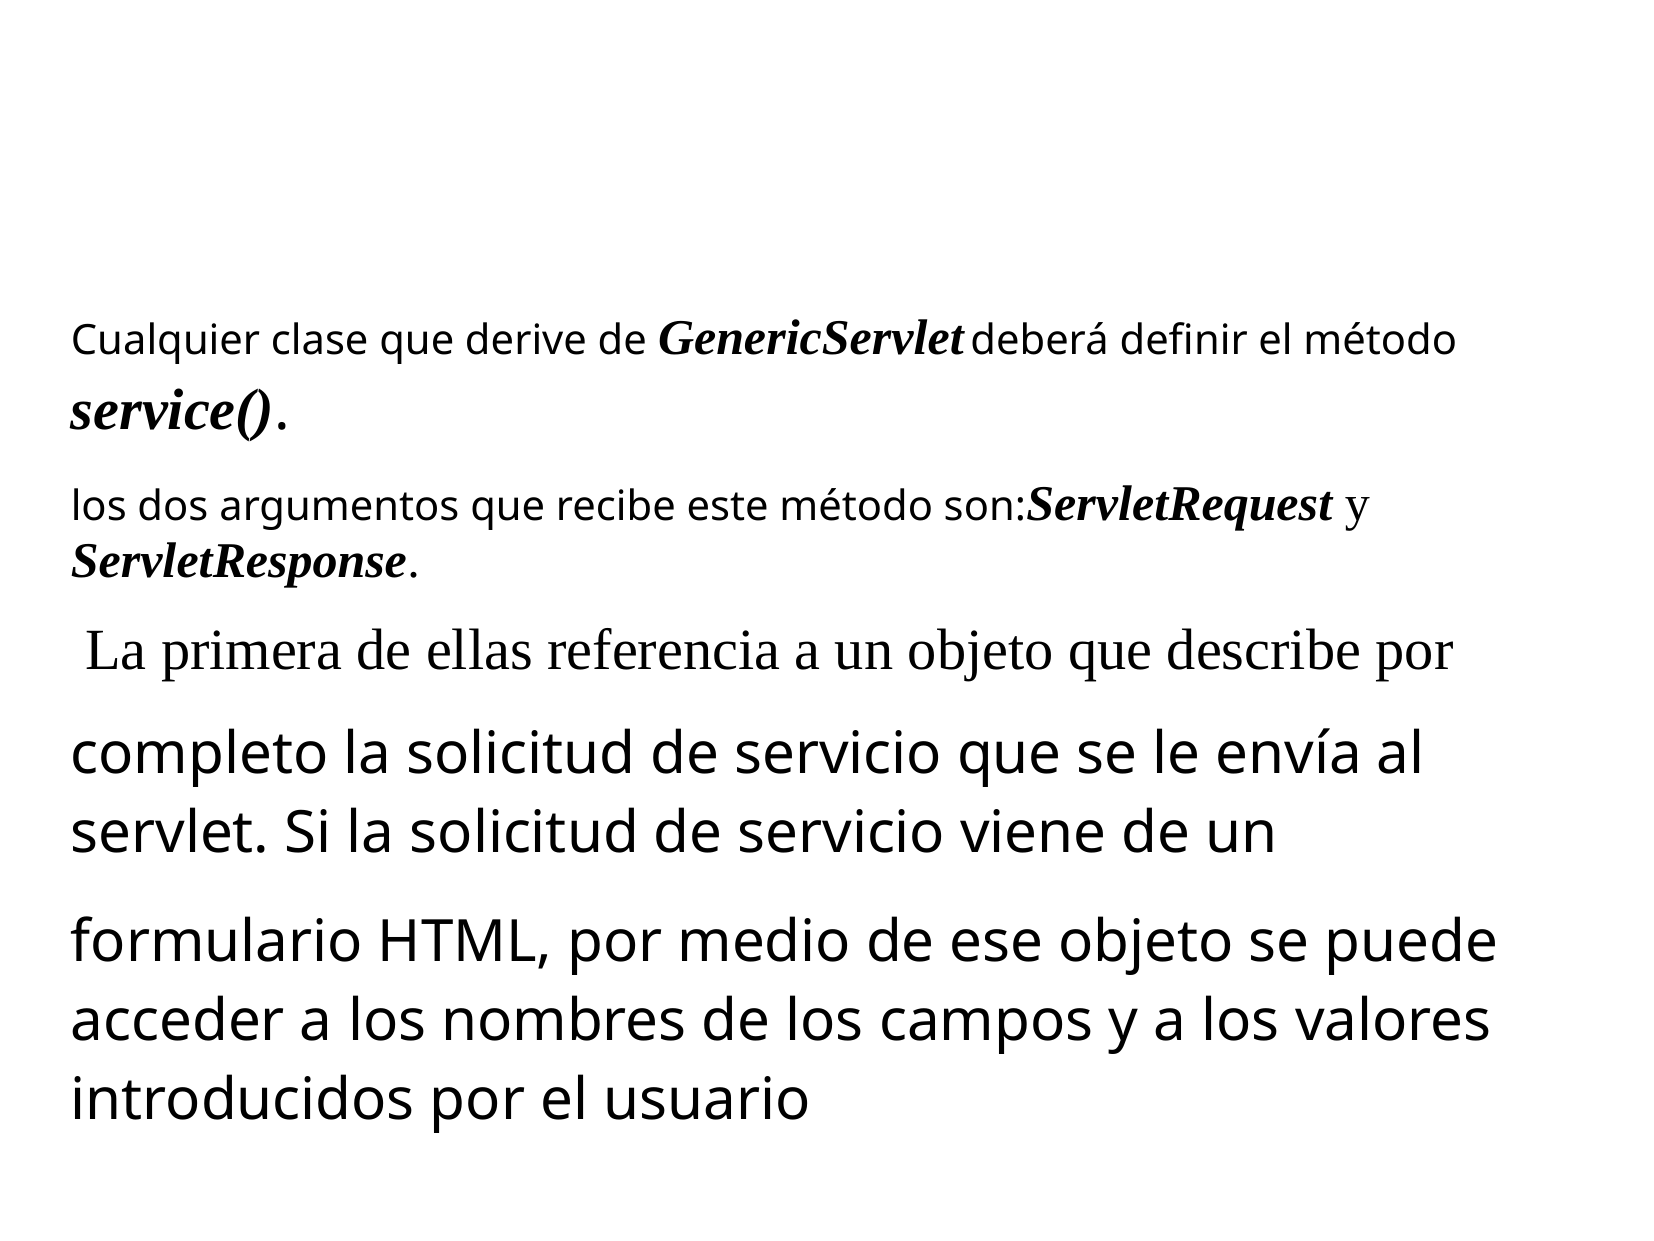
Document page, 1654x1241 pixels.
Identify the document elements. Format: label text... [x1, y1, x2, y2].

list Cualquier clase que derive de GenericServlet deberá definir el método service(). los dos argumentos que recibe este método son:ServletRequest y ServletResponse. La primera de ellas referencia a un objeto que describe por completo la solicitud de servicio que se le envía al servlet. Si la solicitud de servicio viene de un formulario HTML, por medio de ese objeto se puede acceder a los nombres de los campos y a los valores introducidos por el usuario [70, 309, 1559, 1175]
